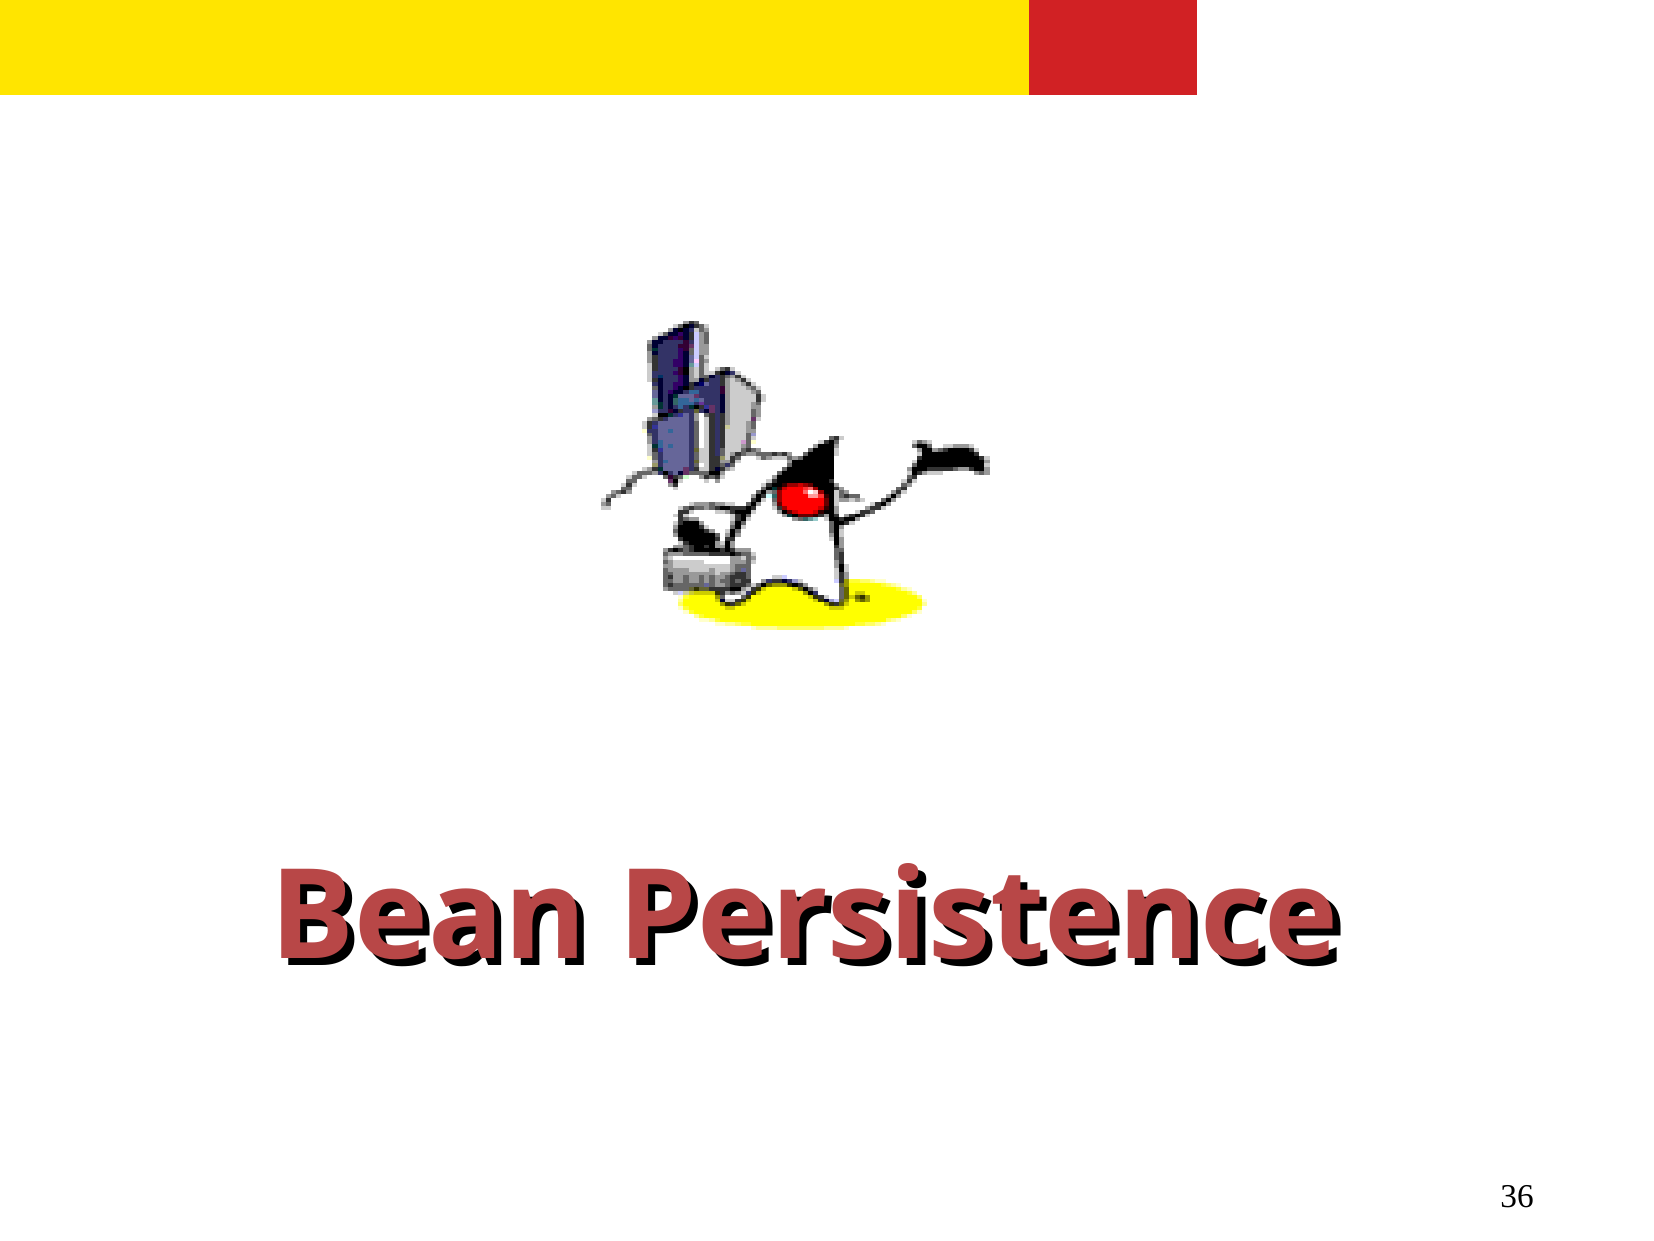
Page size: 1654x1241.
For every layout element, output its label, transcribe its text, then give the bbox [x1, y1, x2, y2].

picture [601, 321, 990, 630]
title Bean Persistence [179, 691, 1431, 1130]
